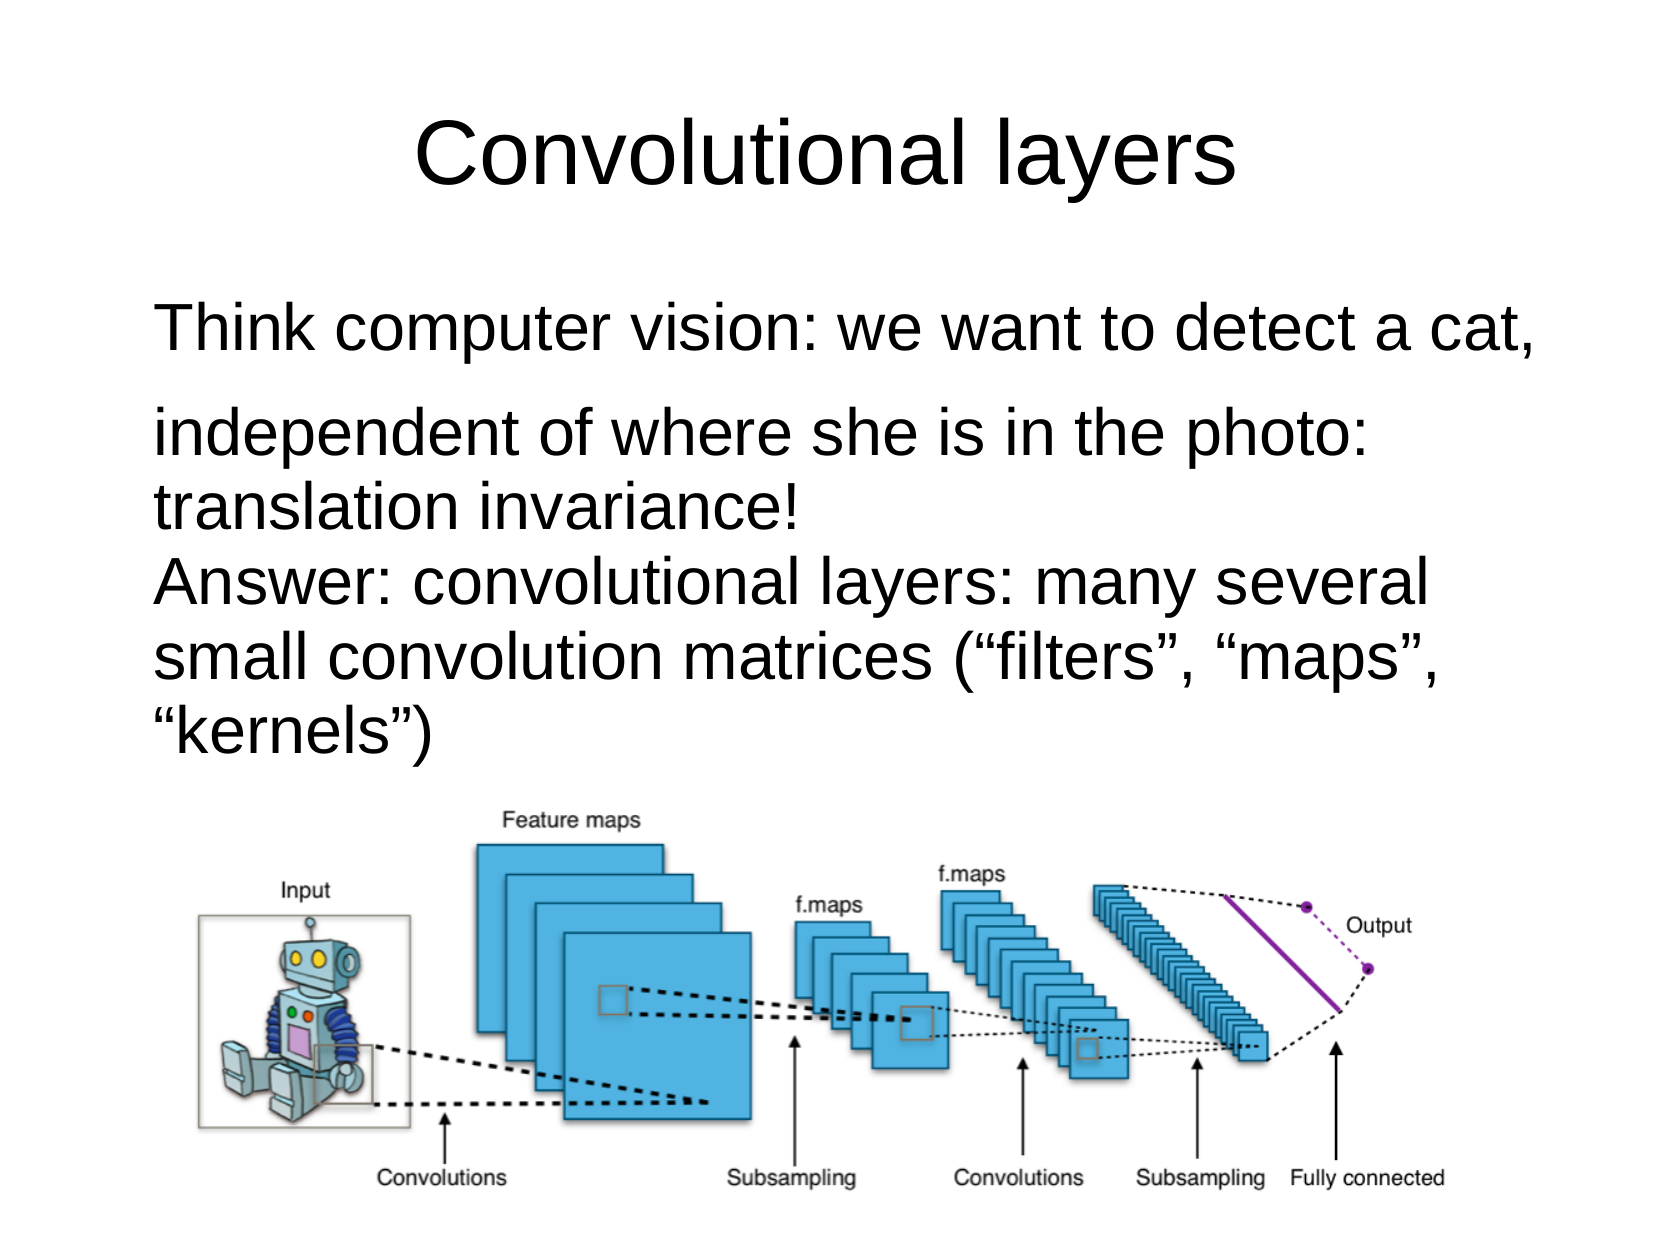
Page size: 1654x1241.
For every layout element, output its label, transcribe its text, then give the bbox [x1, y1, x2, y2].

list Think computer vision: we want to detect a cat, independent of where she is in the photo: translation invariance! Answer: convolutional layers: many several small convolution matrices (“filters”, “maps”, “kernels”) [82, 290, 1571, 1010]
title Convolutional layers [82, 49, 1571, 257]
picture [173, 799, 1471, 1199]
